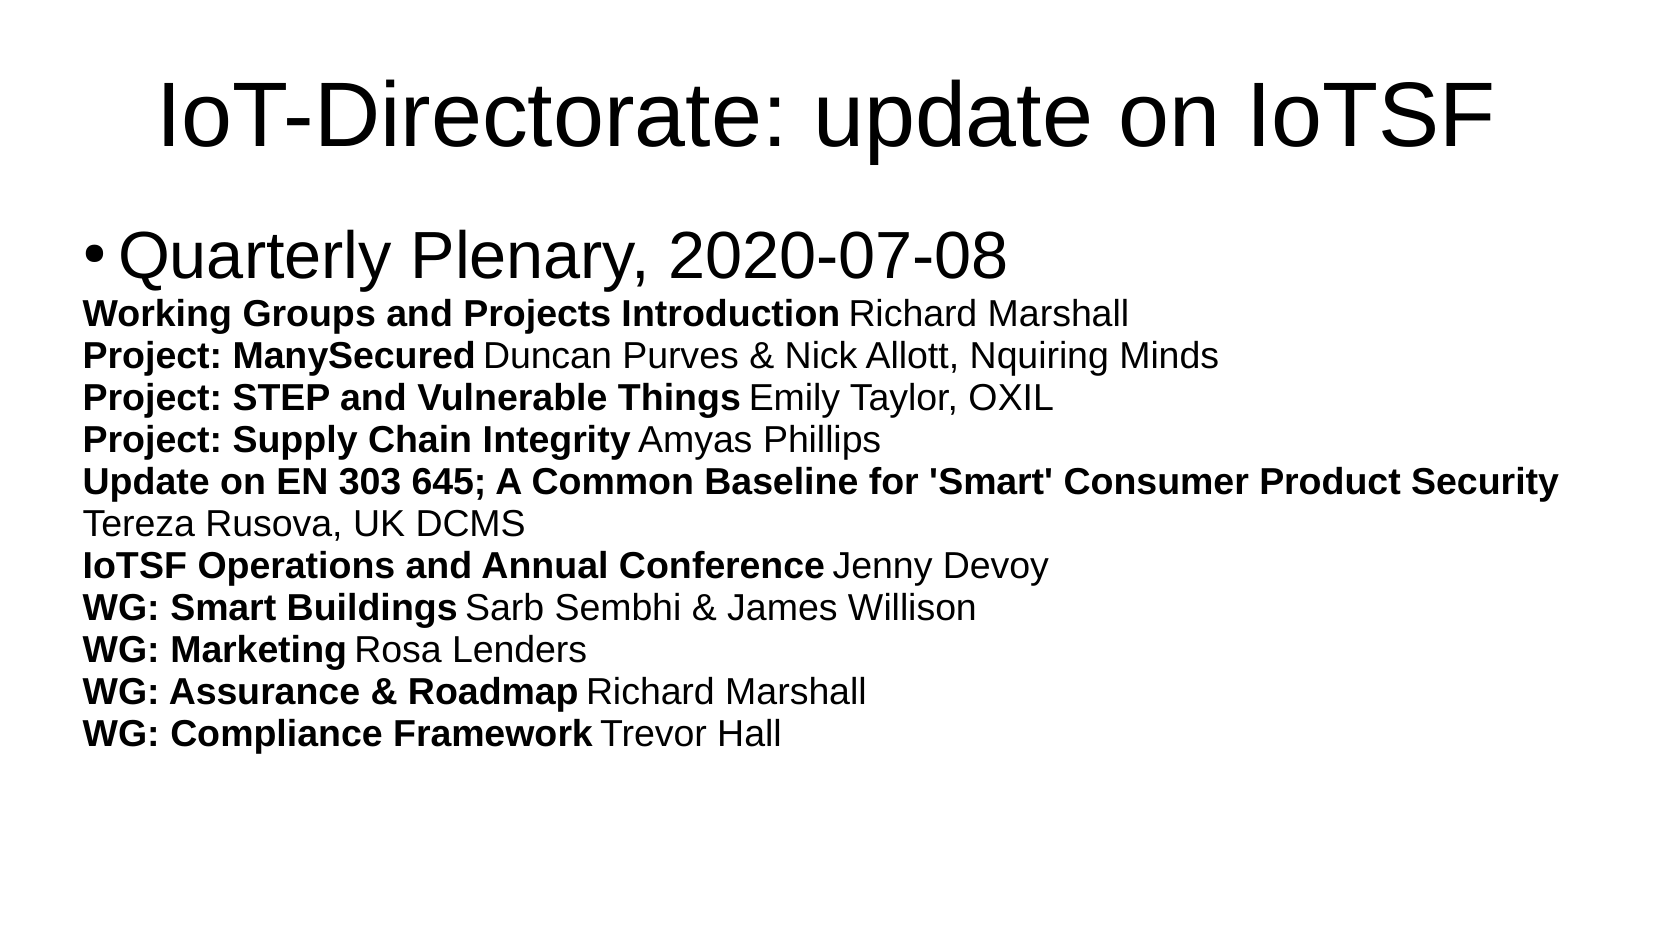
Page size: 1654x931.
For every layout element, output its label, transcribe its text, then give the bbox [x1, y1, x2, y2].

subtitle Quarterly Plenary, 2020-07-08 Working Groups and Projects Introduction Richard Marshall Project: ManySecured Duncan Purves & Nick Allott, Nquiring Minds Project: STEP and Vulnerable Things Emily Taylor, OXIL Project: Supply Chain Integrity Amyas Phillips Update on EN 303 645; A Common Baseline for 'Smart' Consumer Product Security Tereza Rusova, UK DCMS IoTSF Operations and Annual Conference Jenny Devoy WG: Smart Buildings Sarb Sembhi & James Willison WG: Marketing Rosa Lenders WG: Assurance & Roadmap Richard Marshall WG: Compliance Framework Trevor Hall [82, 216, 1571, 757]
title IoT-Directorate: update on IoTSF [82, 37, 1571, 193]
